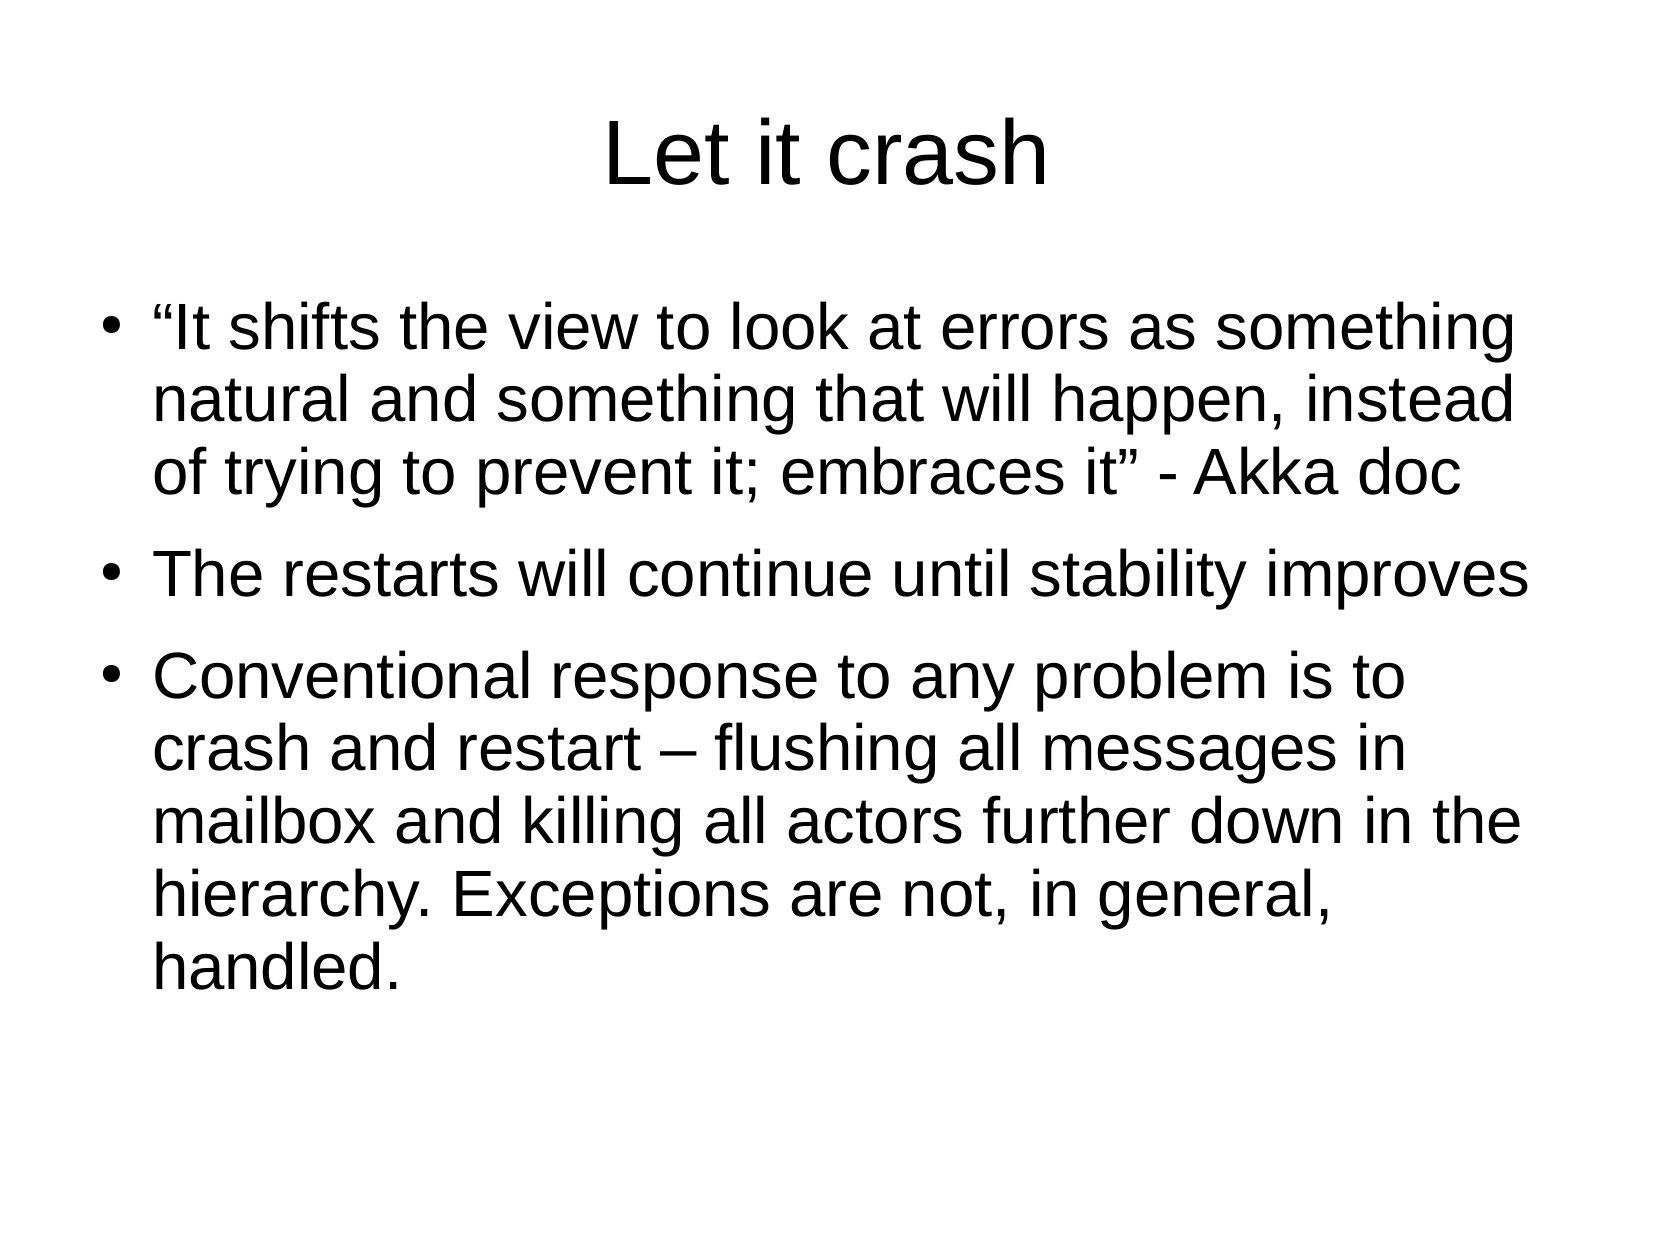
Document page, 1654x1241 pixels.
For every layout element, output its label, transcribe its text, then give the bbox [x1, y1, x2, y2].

title Let it crash [82, 49, 1571, 257]
list “It shifts the view to look at errors as something natural and something that will happen, instead of trying to prevent it; embraces it” - Akka doc The restarts will continue until stability improves Conventional response to any problem is to crash and restart – flushing all messages in mailbox and killing all actors further down in the hierarchy. Exceptions are not, in general, handled. [82, 290, 1571, 1010]
